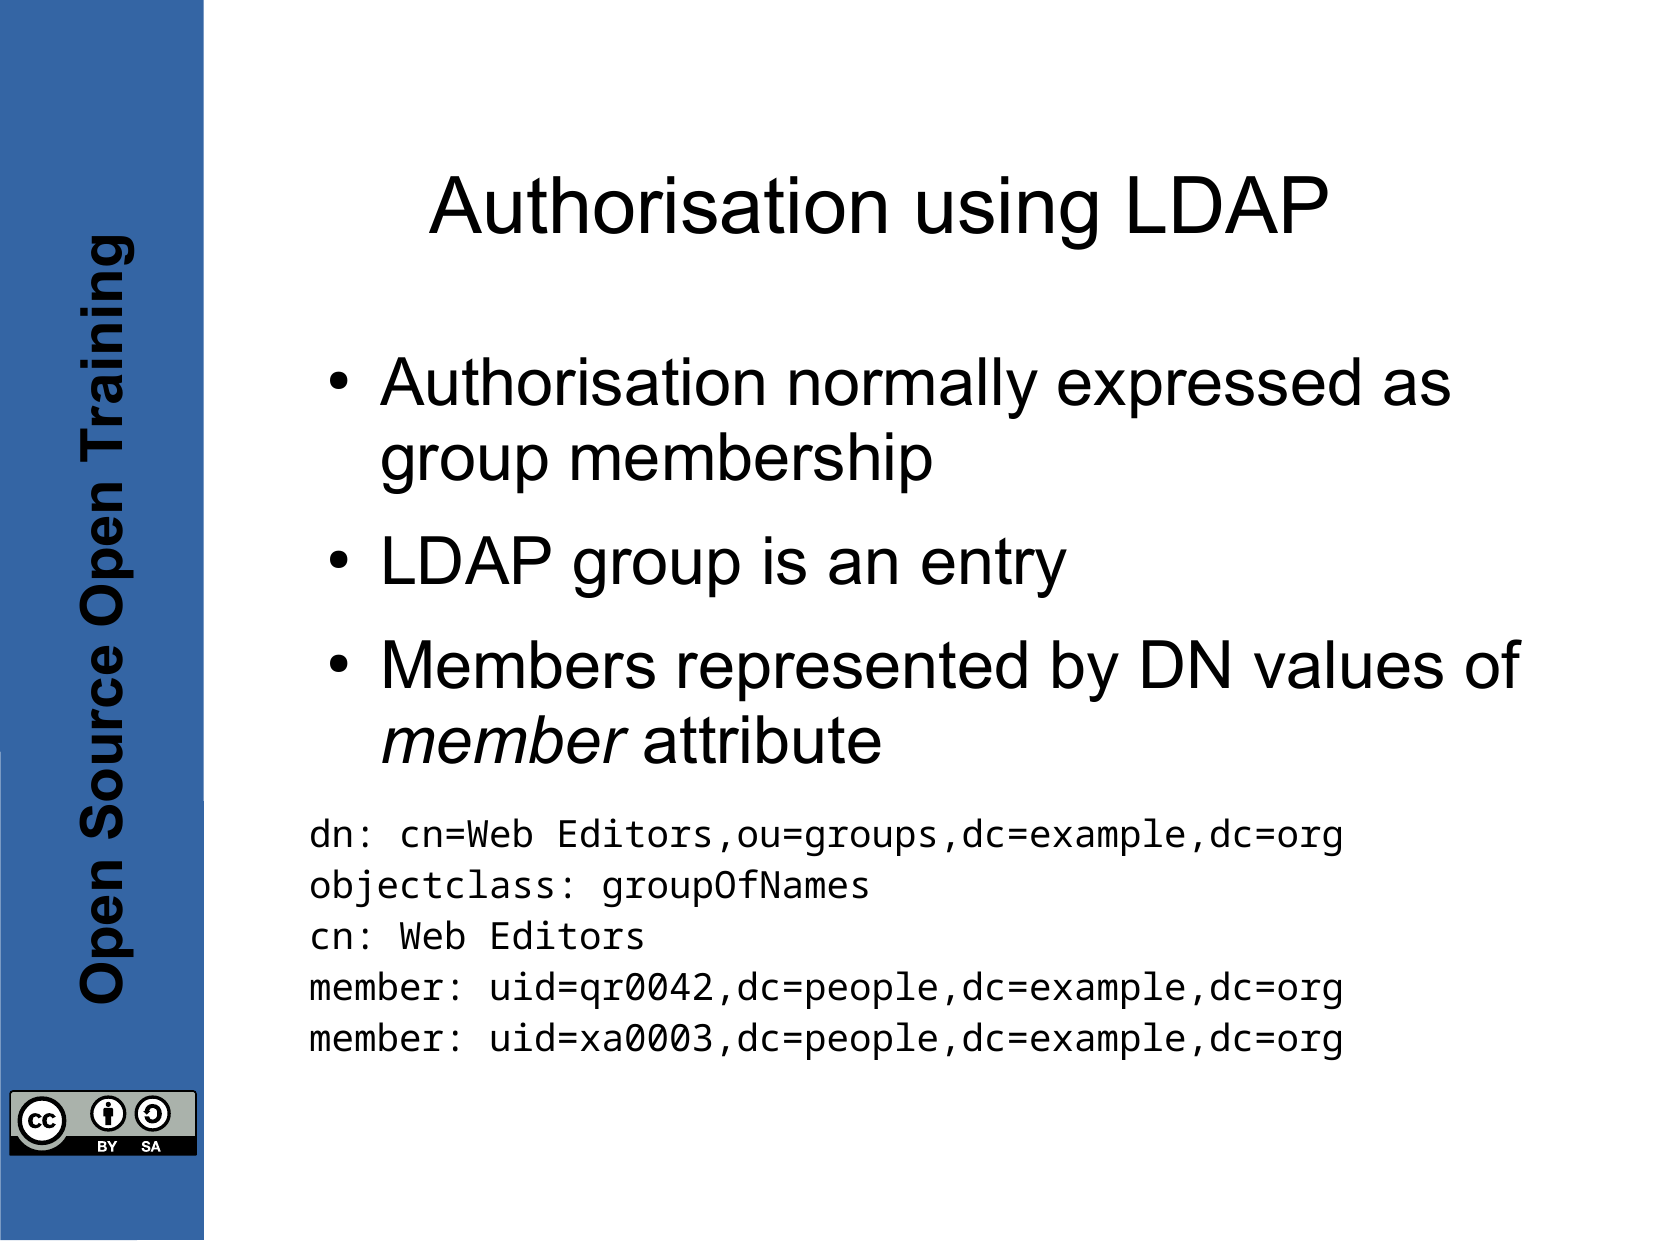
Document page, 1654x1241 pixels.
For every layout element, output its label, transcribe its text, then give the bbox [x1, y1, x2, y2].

title Authorisation using LDAP [227, 102, 1534, 310]
list Authorisation normally expressed as group membership LDAP group is an entry Members represented by DN values of member attribute dn: cn=Web Editors,ou=groups,dc=example,dc=org objectclass: groupOfNames cn: Web Editors member: uid=qr0042,dc=people,dc=example,dc=org member: uid=xa0003,dc=people,dc=example,dc=org [238, 344, 1534, 1112]
